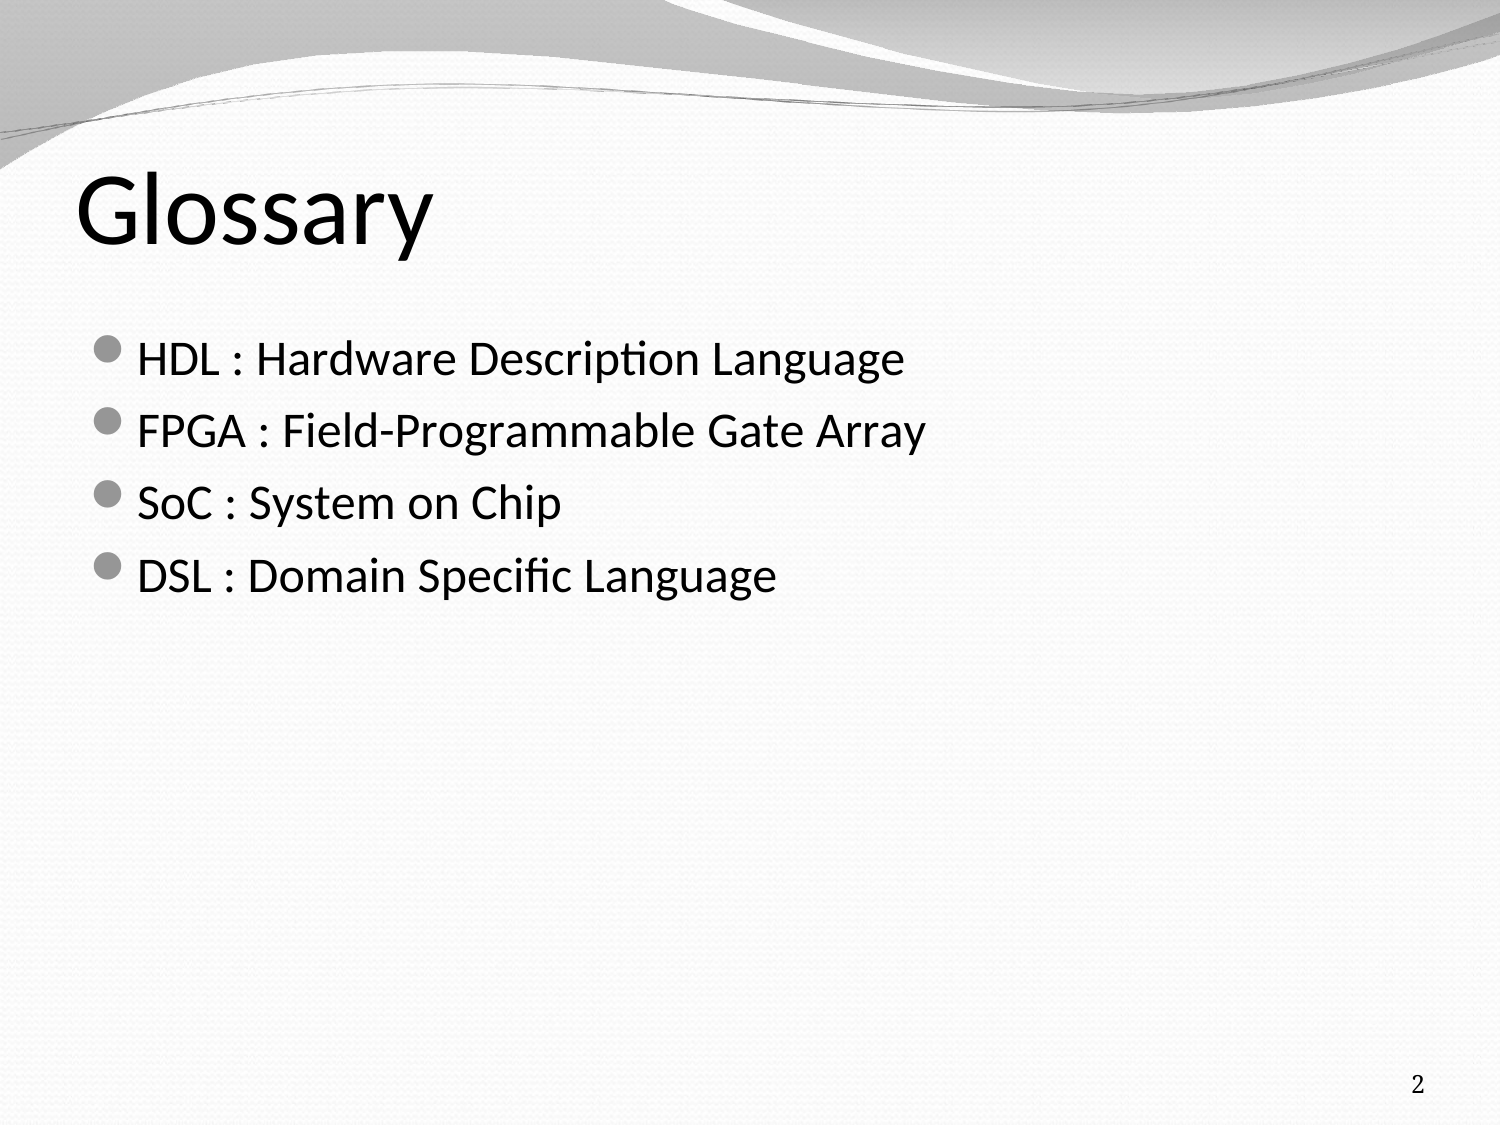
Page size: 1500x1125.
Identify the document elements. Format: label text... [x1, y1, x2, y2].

list HDL : Hardware Description Language FPGA : Field-Programmable Gate Array SoC : System on Chip DSL : Domain Specific Language [75, 317, 1426, 1038]
picture [0, 0, 1500, 1125]
title Glossary [75, 78, 1426, 266]
text_box <numéro> [1299, 1042, 1426, 1103]
